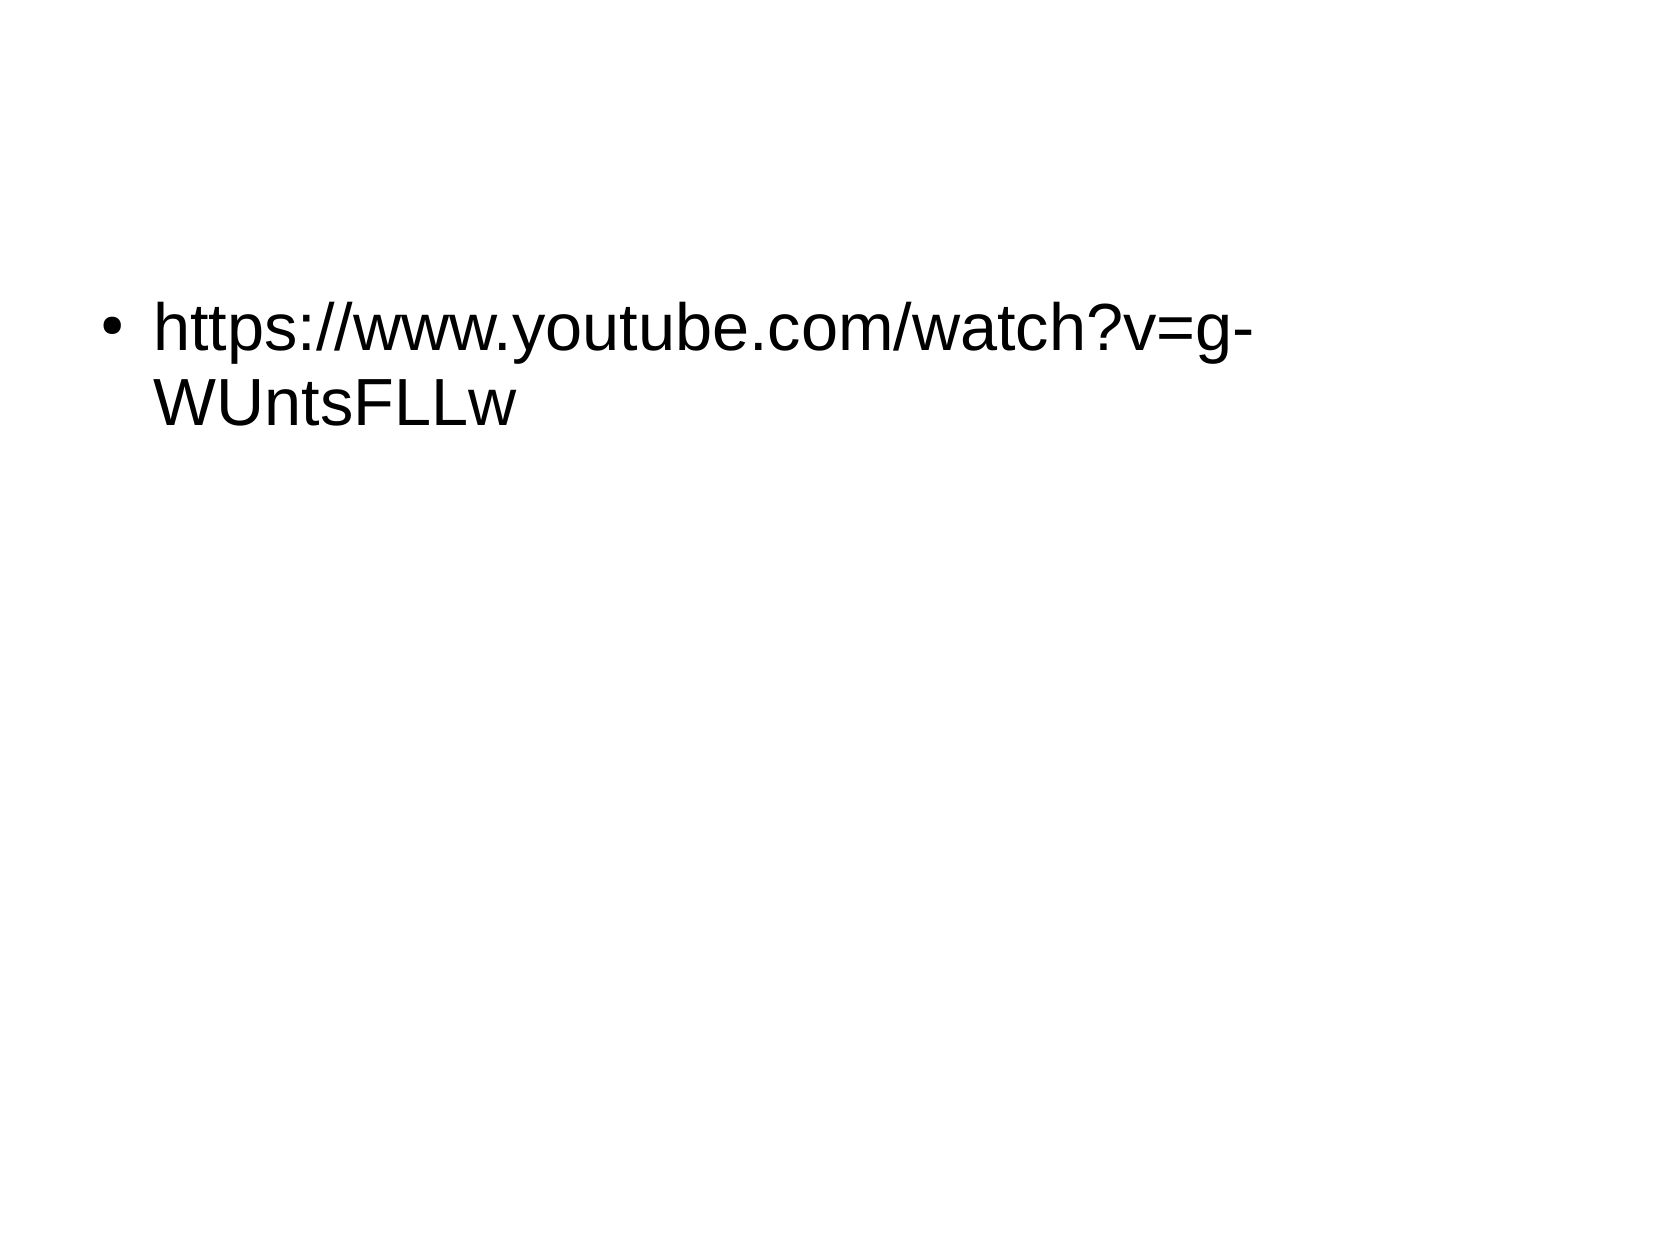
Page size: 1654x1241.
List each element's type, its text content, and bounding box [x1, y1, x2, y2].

list https://www.youtube.com/watch?v=g-WUntsFLLw [82, 290, 1571, 1010]
